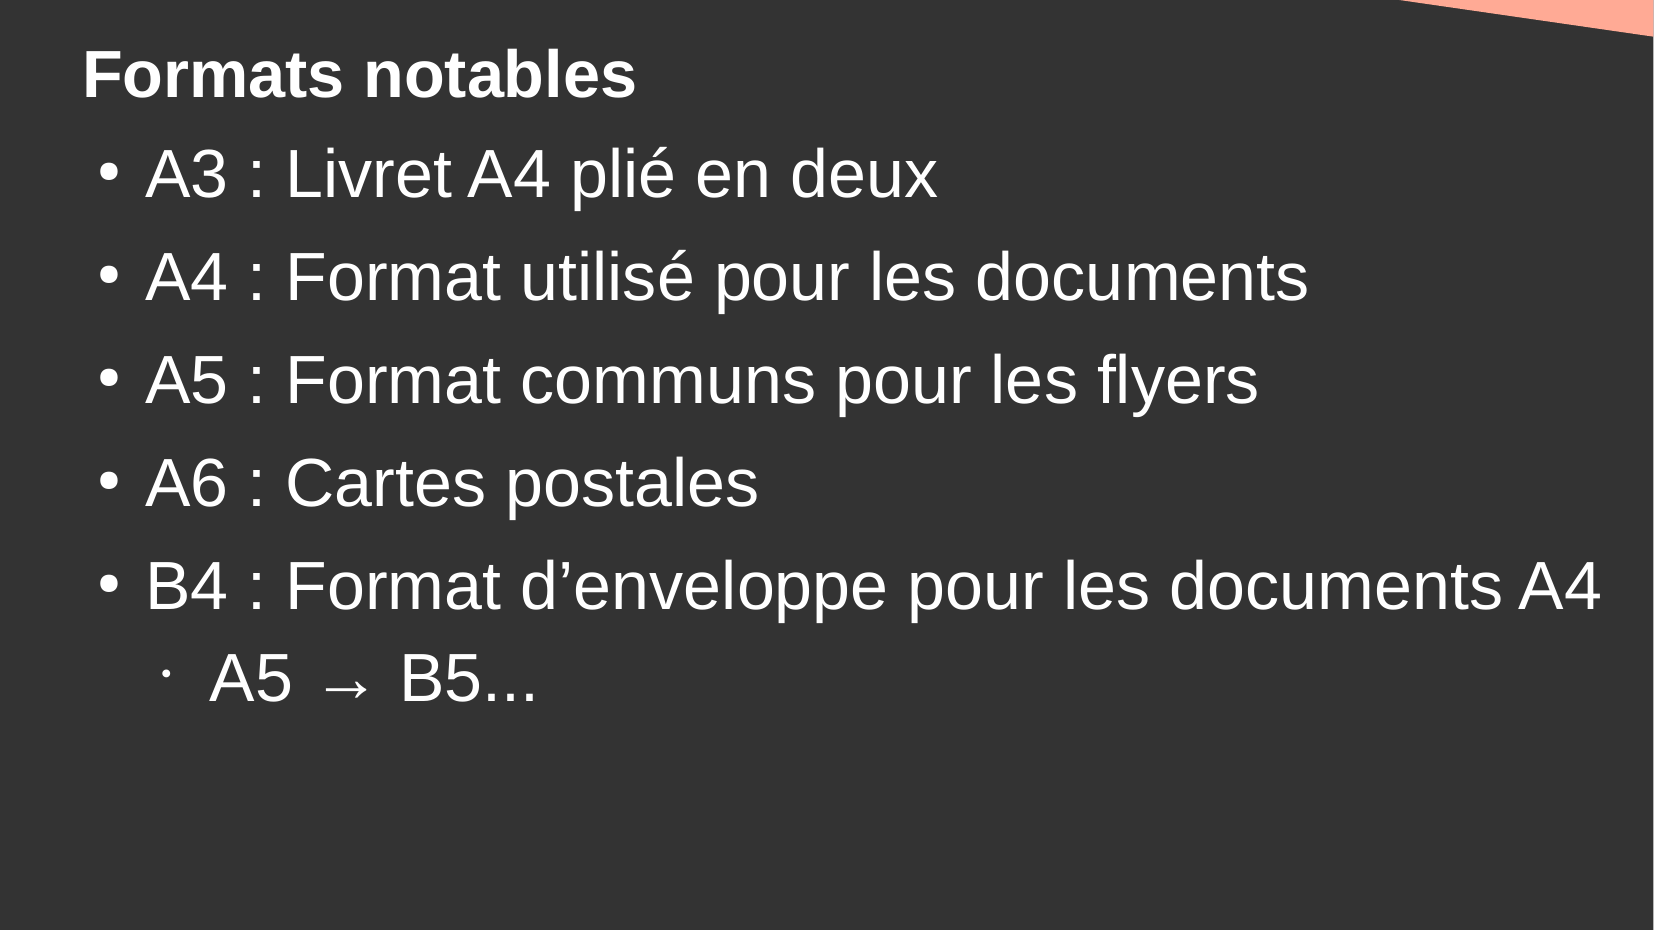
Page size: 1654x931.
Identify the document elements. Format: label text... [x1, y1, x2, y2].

list A3 : Livret A4 plié en deux A4 : Format utilisé pour les documents A5 : Format communs pour les flyers A6 : Cartes postales B4 : Format d’enveloppe pour les documents A4 A5 → B5... [80, 135, 1620, 777]
title Formats notables [82, 37, 1571, 122]
text_box [1399, 0, 1654, 37]
